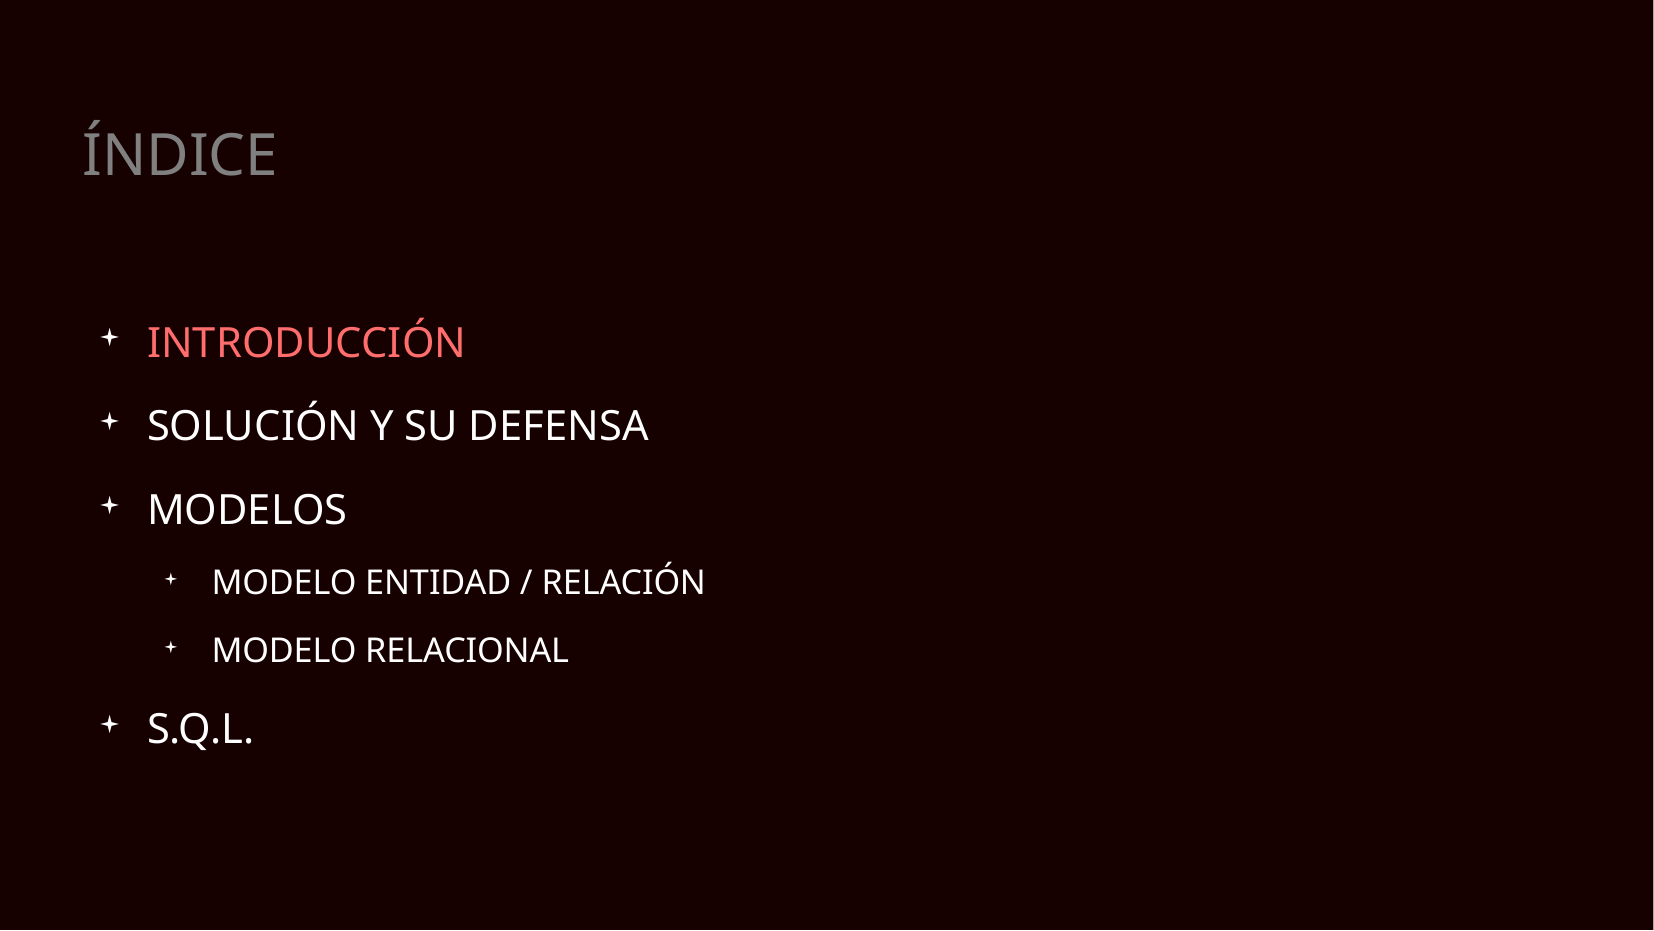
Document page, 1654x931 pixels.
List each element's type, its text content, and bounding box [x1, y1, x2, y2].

title ÍNDICE [82, 37, 1571, 193]
list INTRODUCCIÓN SOLUCIÓN Y SU DEFENSA MODELOS MODELO ENTIDAD / RELACIÓN MODELO RELACIONAL S.Q.L. [82, 217, 1571, 758]
